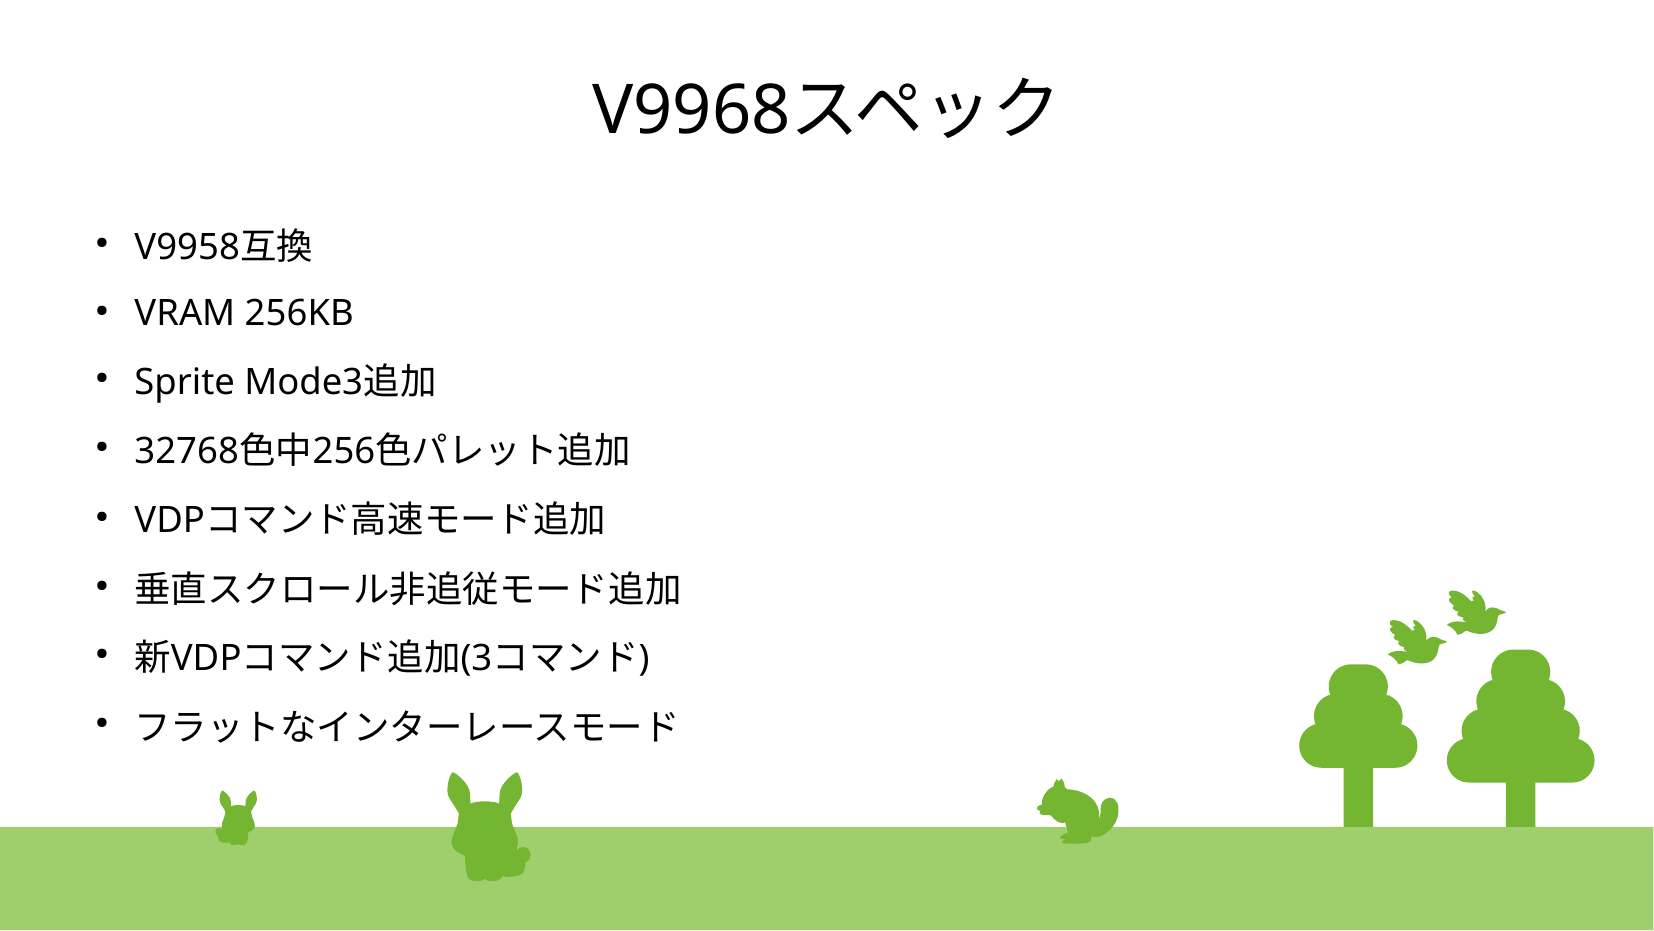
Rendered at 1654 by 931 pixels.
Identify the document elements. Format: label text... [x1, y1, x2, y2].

list V9958互換 VRAM 256KB Sprite Mode3追加 32768色中256色パレット追加 VDPコマンド高速モード追加 垂直スクロール非追従モード追加 新VDPコマンド追加(3コマンド) フラットなインターレースモード [82, 217, 1571, 758]
title V9968スペック [88, 29, 1565, 178]
